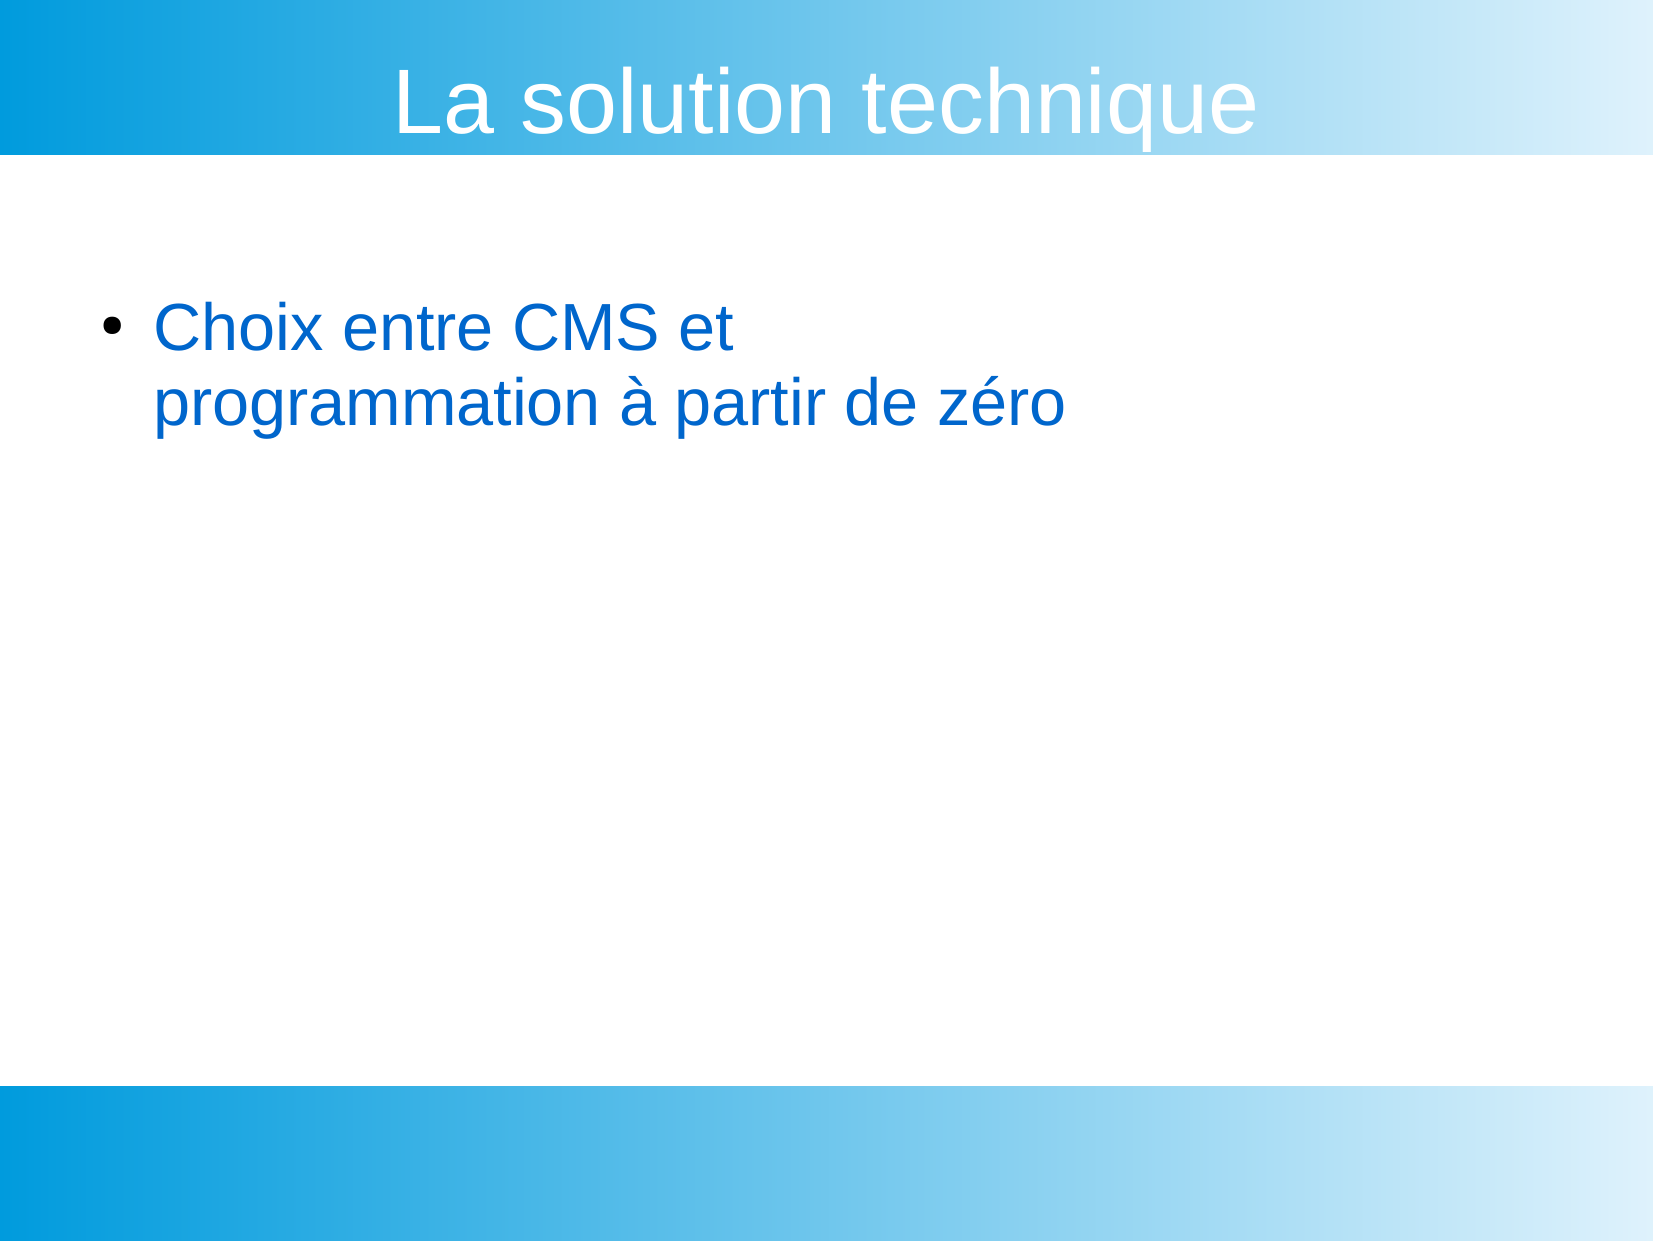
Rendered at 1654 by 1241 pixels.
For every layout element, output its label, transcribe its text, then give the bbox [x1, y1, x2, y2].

title La solution technique [82, 49, 1571, 155]
list Choix entre CMS et programmation à partir de zéro [82, 290, 1571, 1010]
